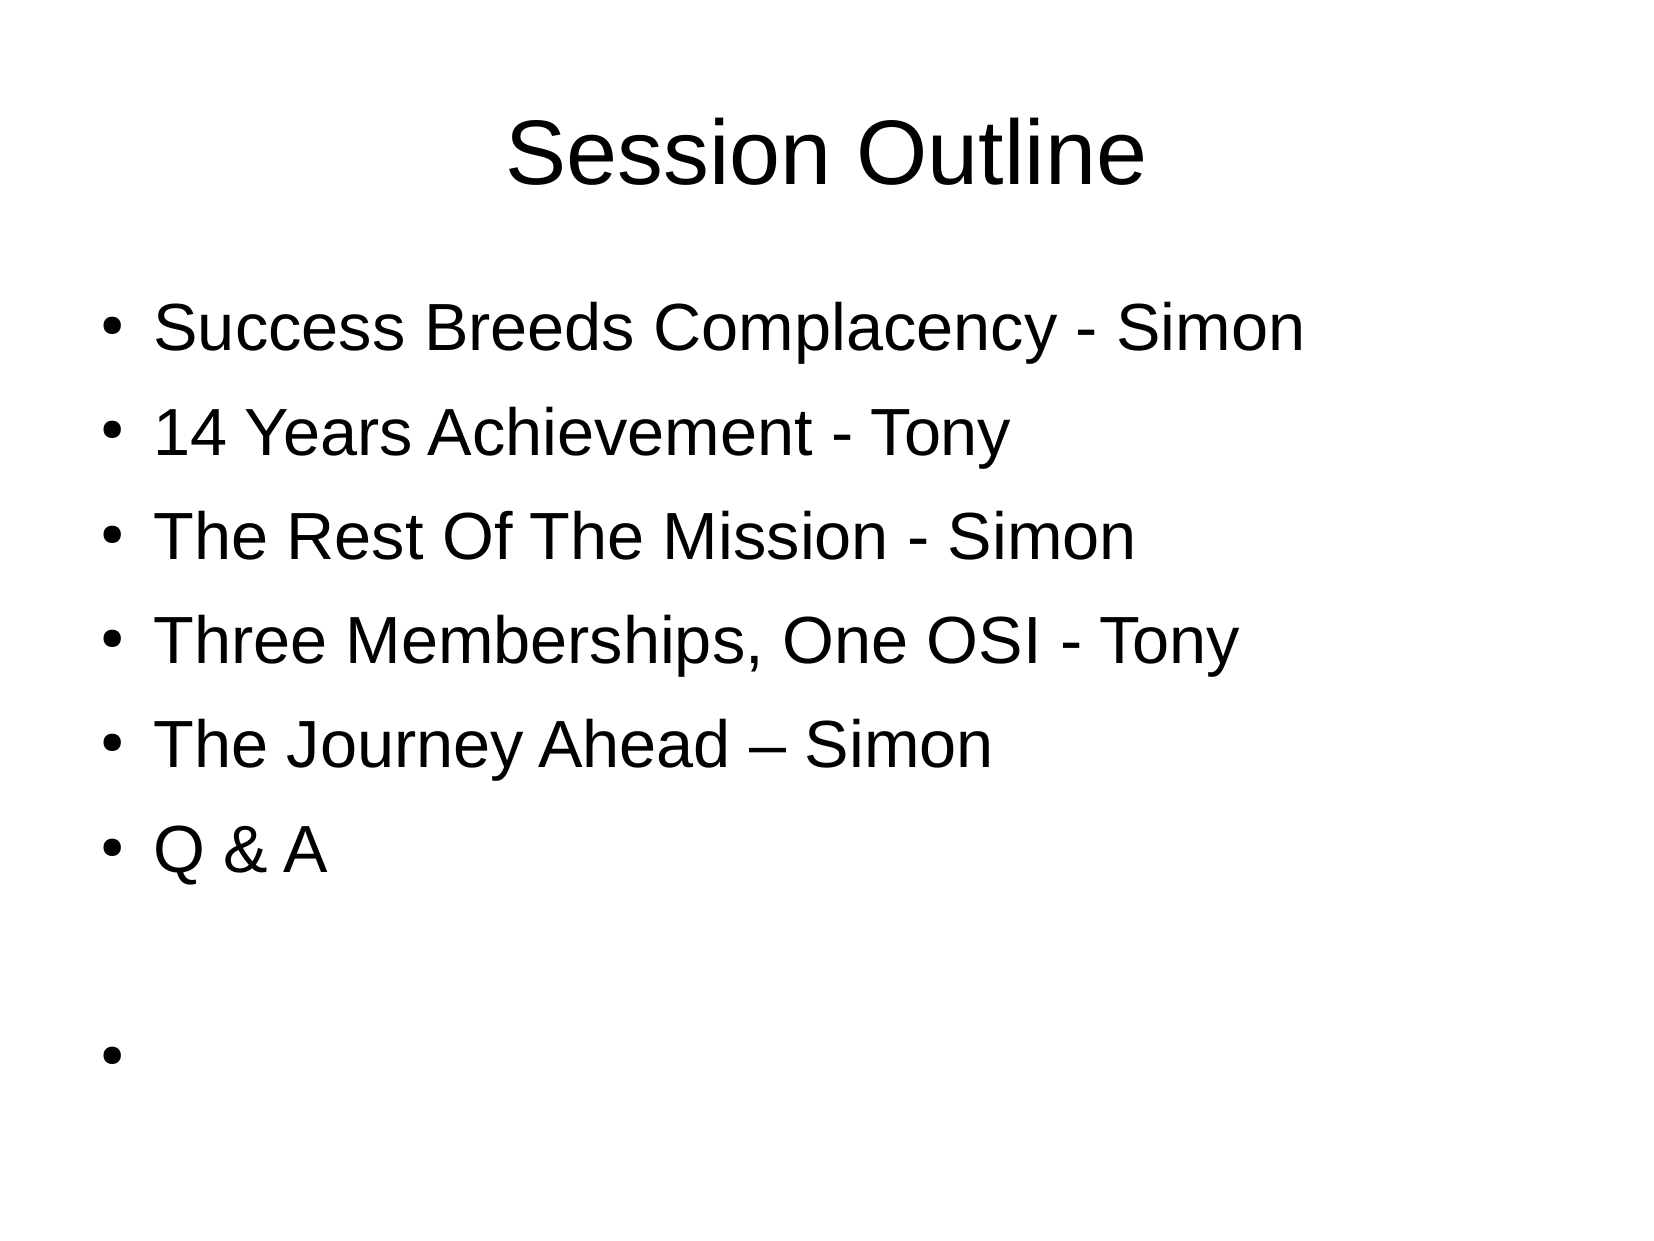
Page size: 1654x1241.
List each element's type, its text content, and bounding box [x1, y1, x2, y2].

title Session Outline [82, 49, 1571, 257]
list Success Breeds Complacency - Simon 14 Years Achievement - Tony The Rest Of The Mission - Simon Three Memberships, One OSI - Tony The Journey Ahead – Simon Q & A [82, 290, 1538, 1010]
